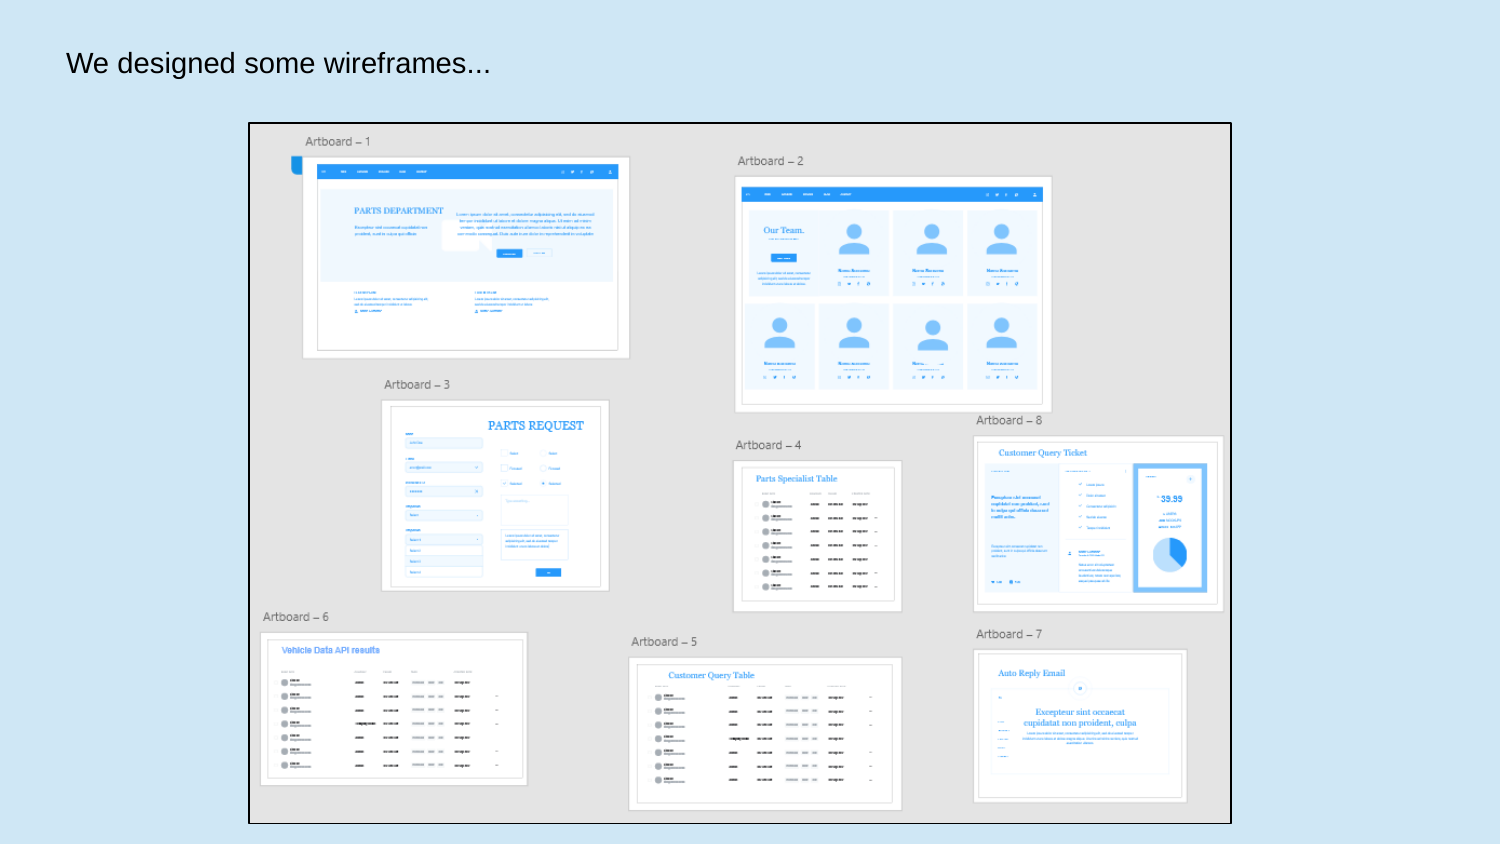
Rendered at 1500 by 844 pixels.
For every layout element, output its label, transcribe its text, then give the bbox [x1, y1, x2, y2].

picture [249, 123, 1231, 823]
title We designed some wireframes... [51, 29, 1449, 124]
